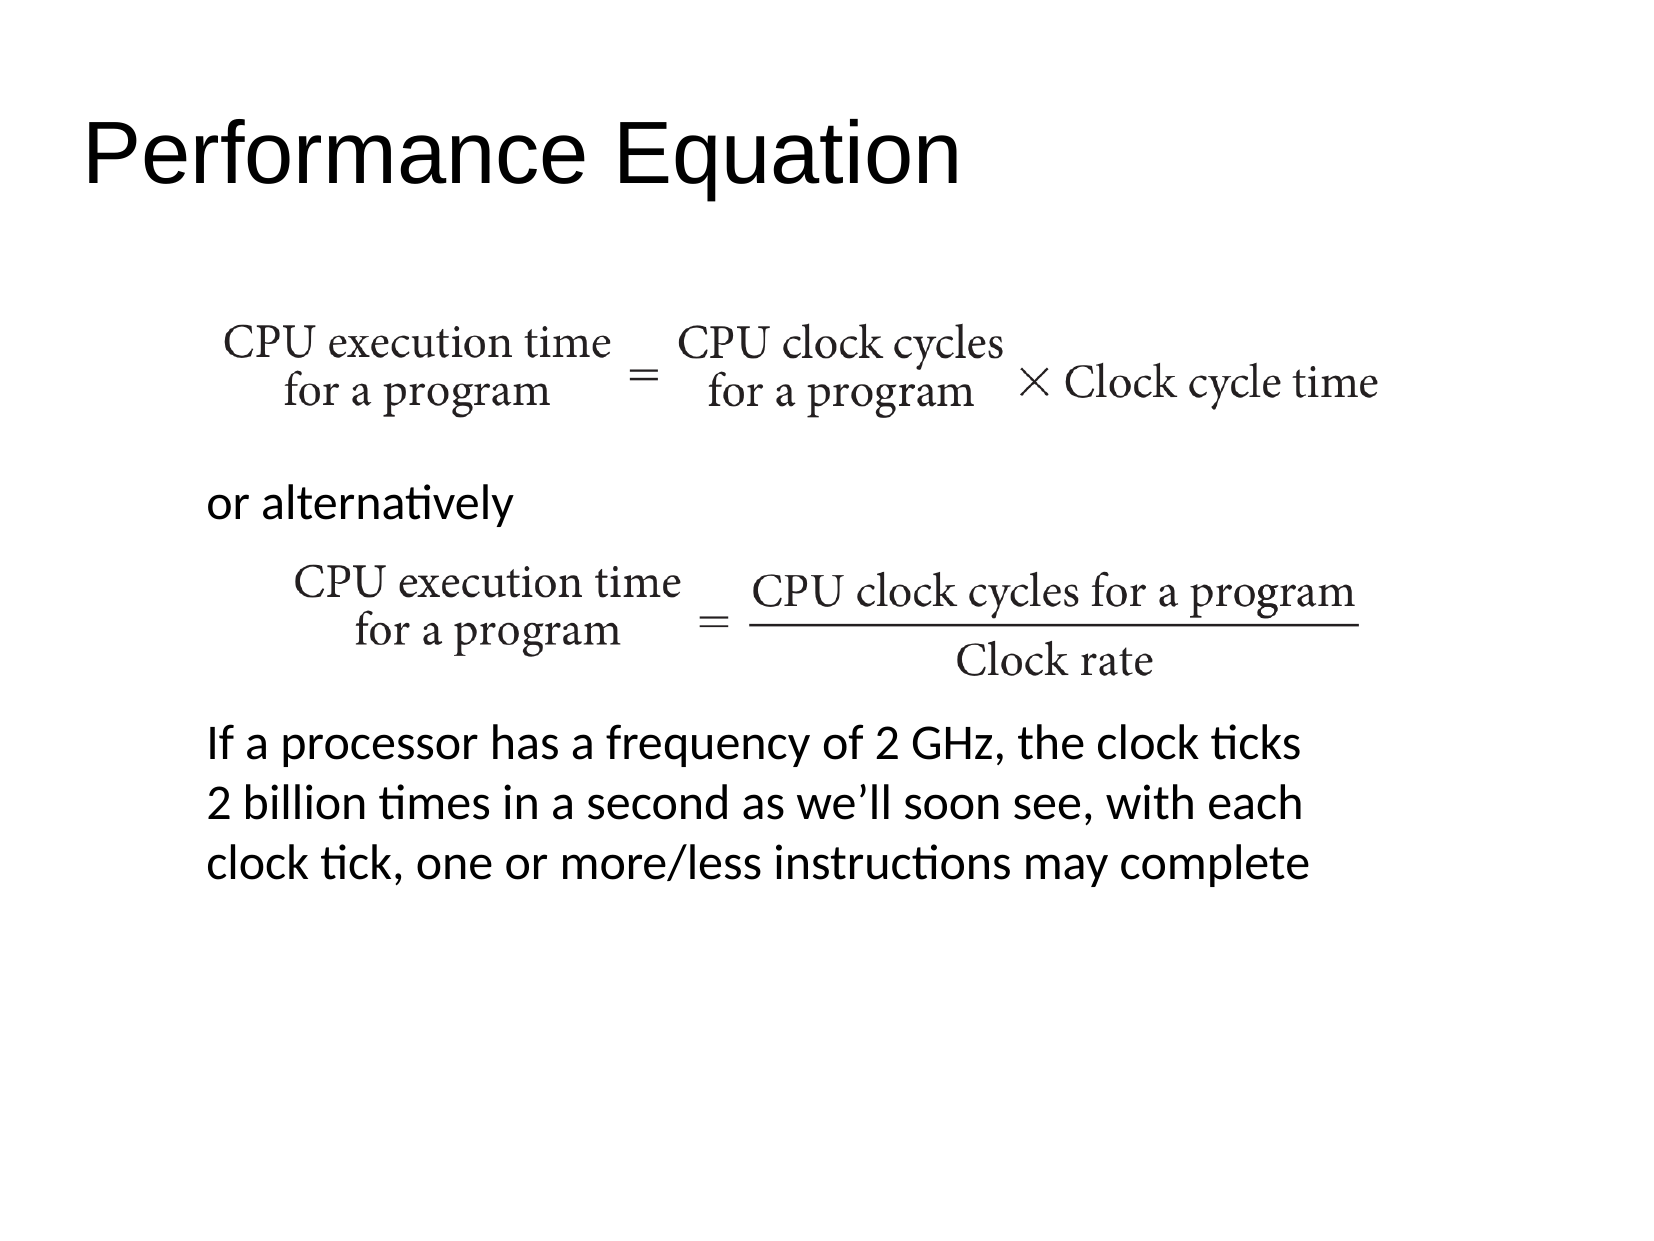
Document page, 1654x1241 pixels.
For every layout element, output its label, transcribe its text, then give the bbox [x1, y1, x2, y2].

title Performance Equation [82, 49, 1571, 257]
text_box or alternatively If a processor has a frequency of 2 GHz, the clock ticks 2 billion times in a second as we’ll soon see, with each clock tick, one or more/less instructions may complete [191, 282, 1326, 898]
picture [274, 543, 1379, 696]
picture [208, 299, 1404, 436]
